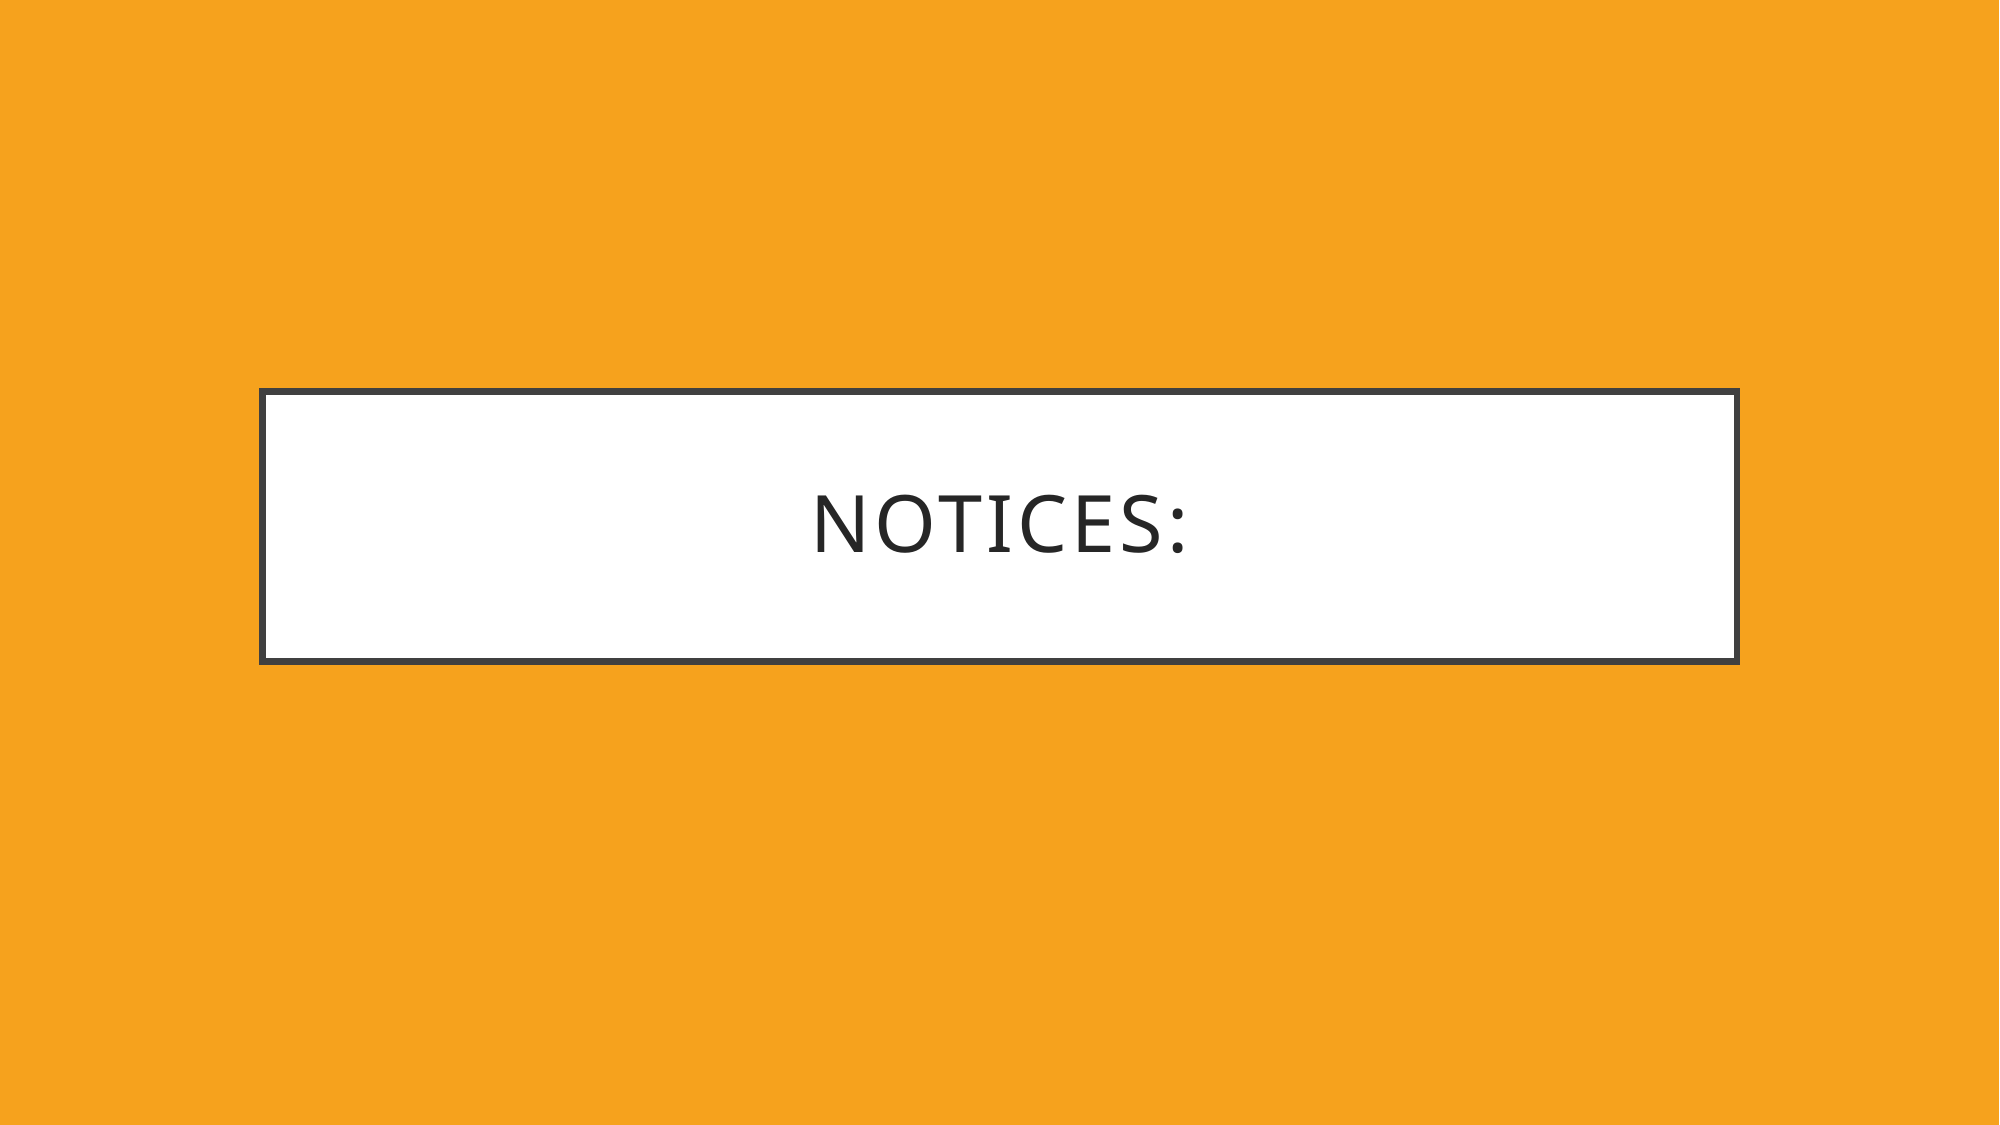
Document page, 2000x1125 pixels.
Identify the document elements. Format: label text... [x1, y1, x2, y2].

title Notices: [262, 391, 1737, 662]
